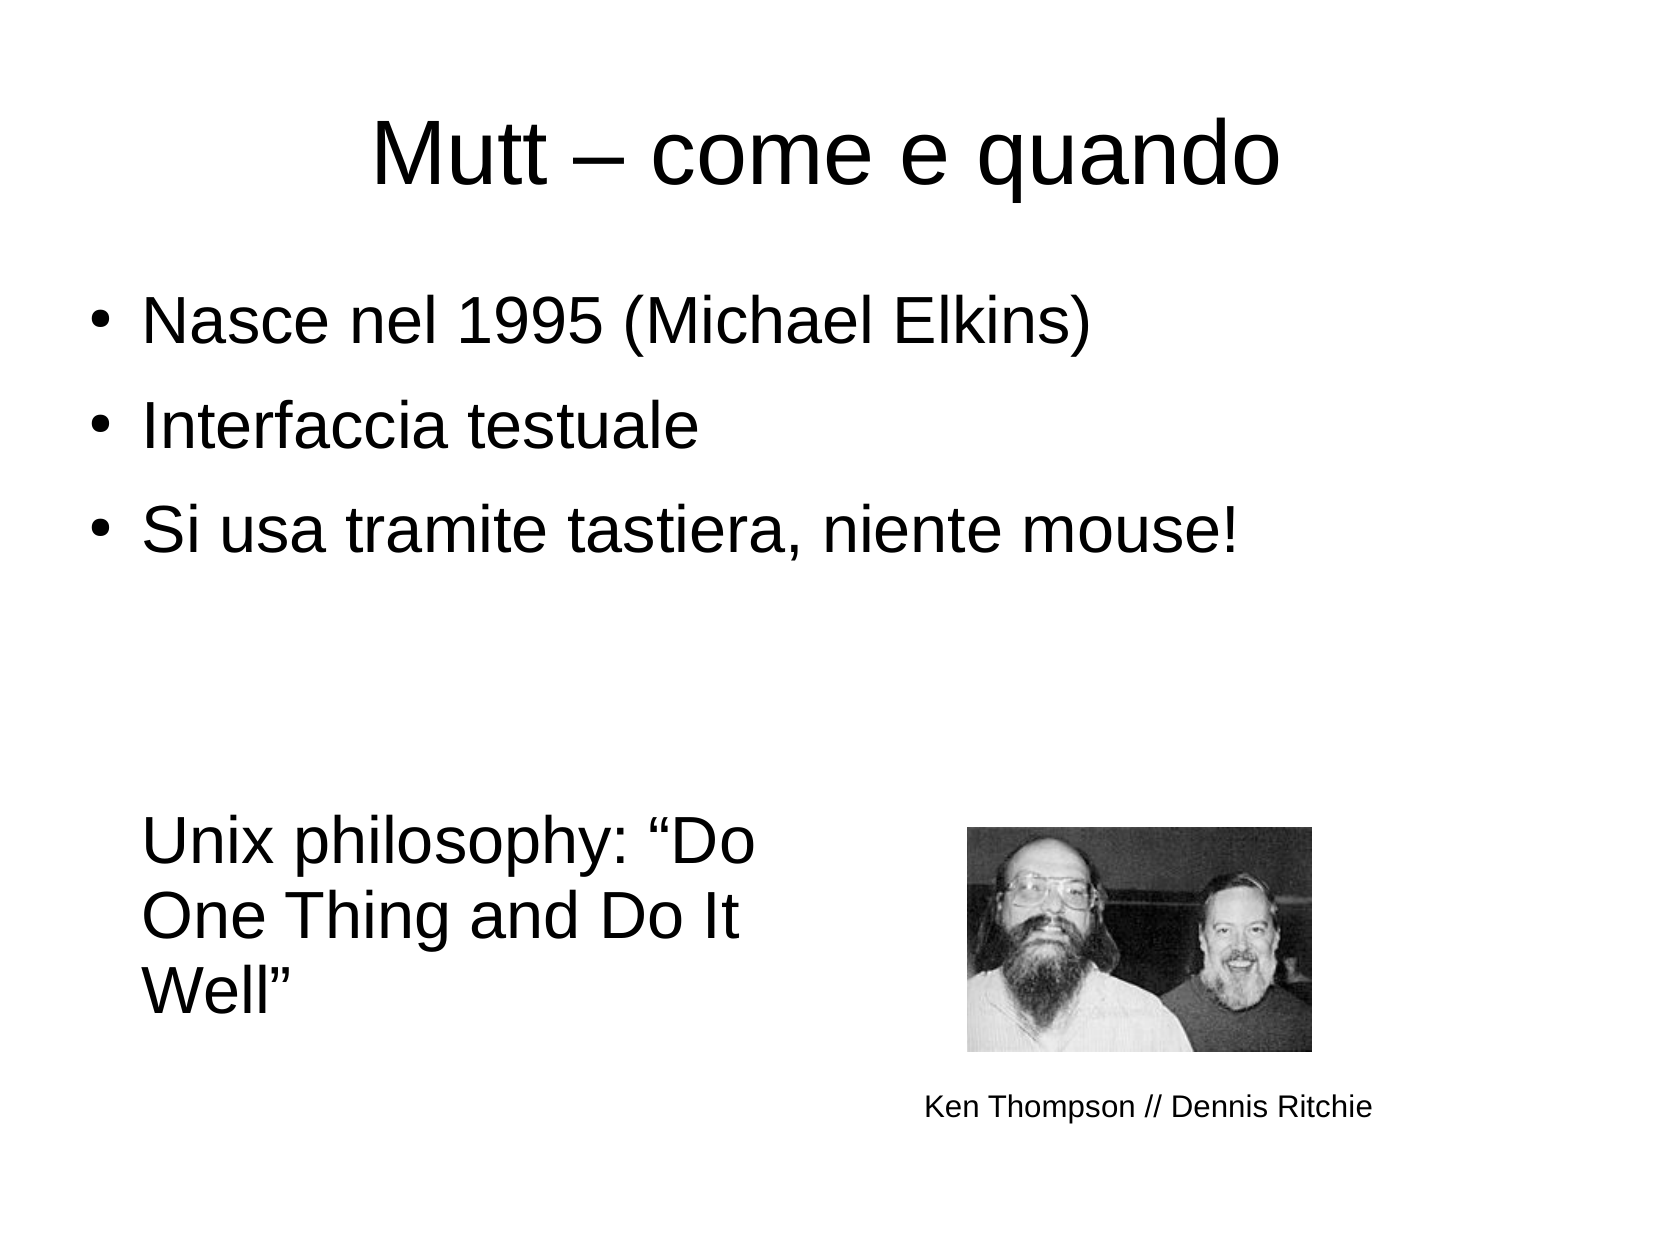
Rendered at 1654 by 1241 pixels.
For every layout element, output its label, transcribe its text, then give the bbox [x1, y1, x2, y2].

text_box Ken Thompson // Dennis Ritchie [909, 1082, 1583, 1182]
list Nasce nel 1995 (Michael Elkins) Interfaccia testuale Si usa tramite tastiera, niente mouse! [70, 283, 1560, 832]
title Mutt – come e quando [82, 49, 1571, 257]
list Unix philosophy: “Do One Thing and Do It Well” [70, 803, 863, 1087]
picture [967, 827, 1312, 1052]
